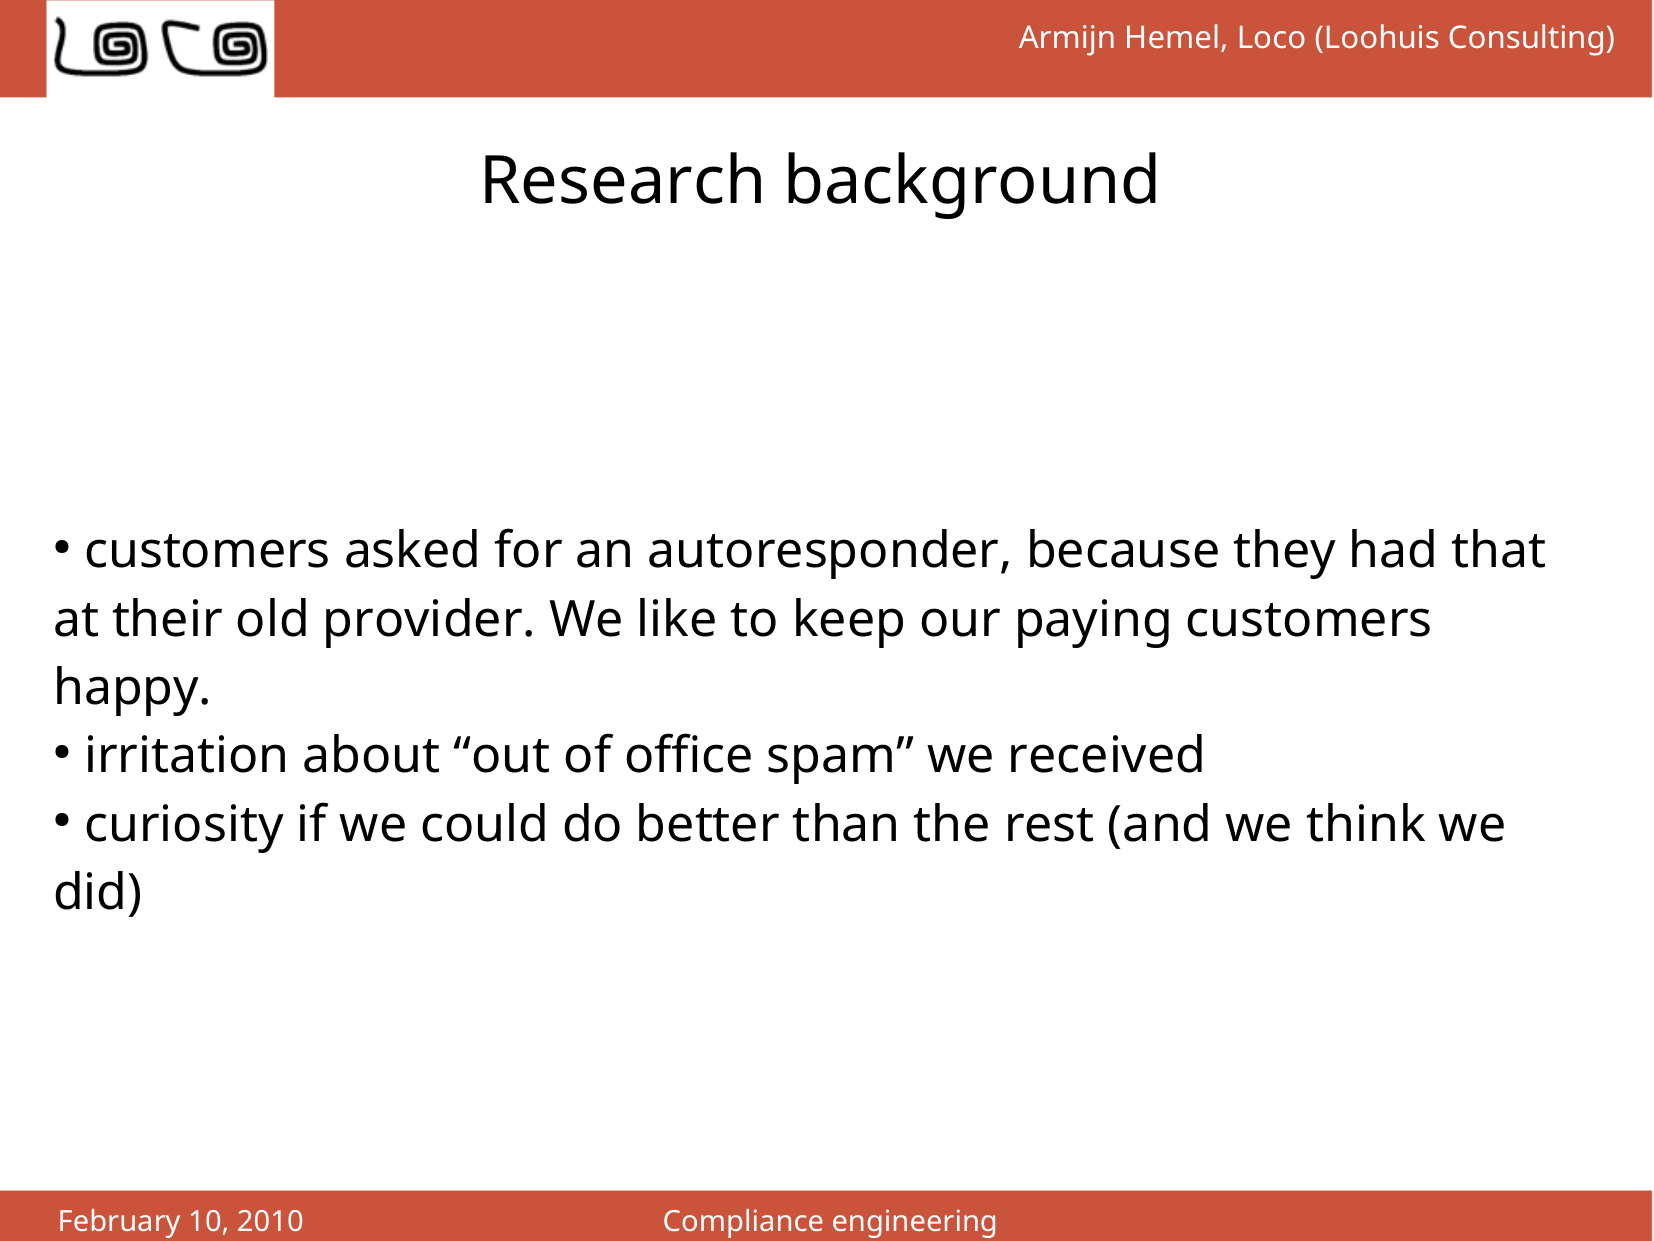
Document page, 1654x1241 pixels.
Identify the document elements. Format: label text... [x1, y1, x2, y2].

picture [0, 0, 1654, 1241]
title Research background [47, 125, 1595, 229]
subtitle customers asked for an autoresponder, because they had that at their old provider. We like to keep our paying customers happy. irritation about “out of office spam” we received curiosity if we could do better than the rest (and we think we did) [53, 265, 1595, 1173]
